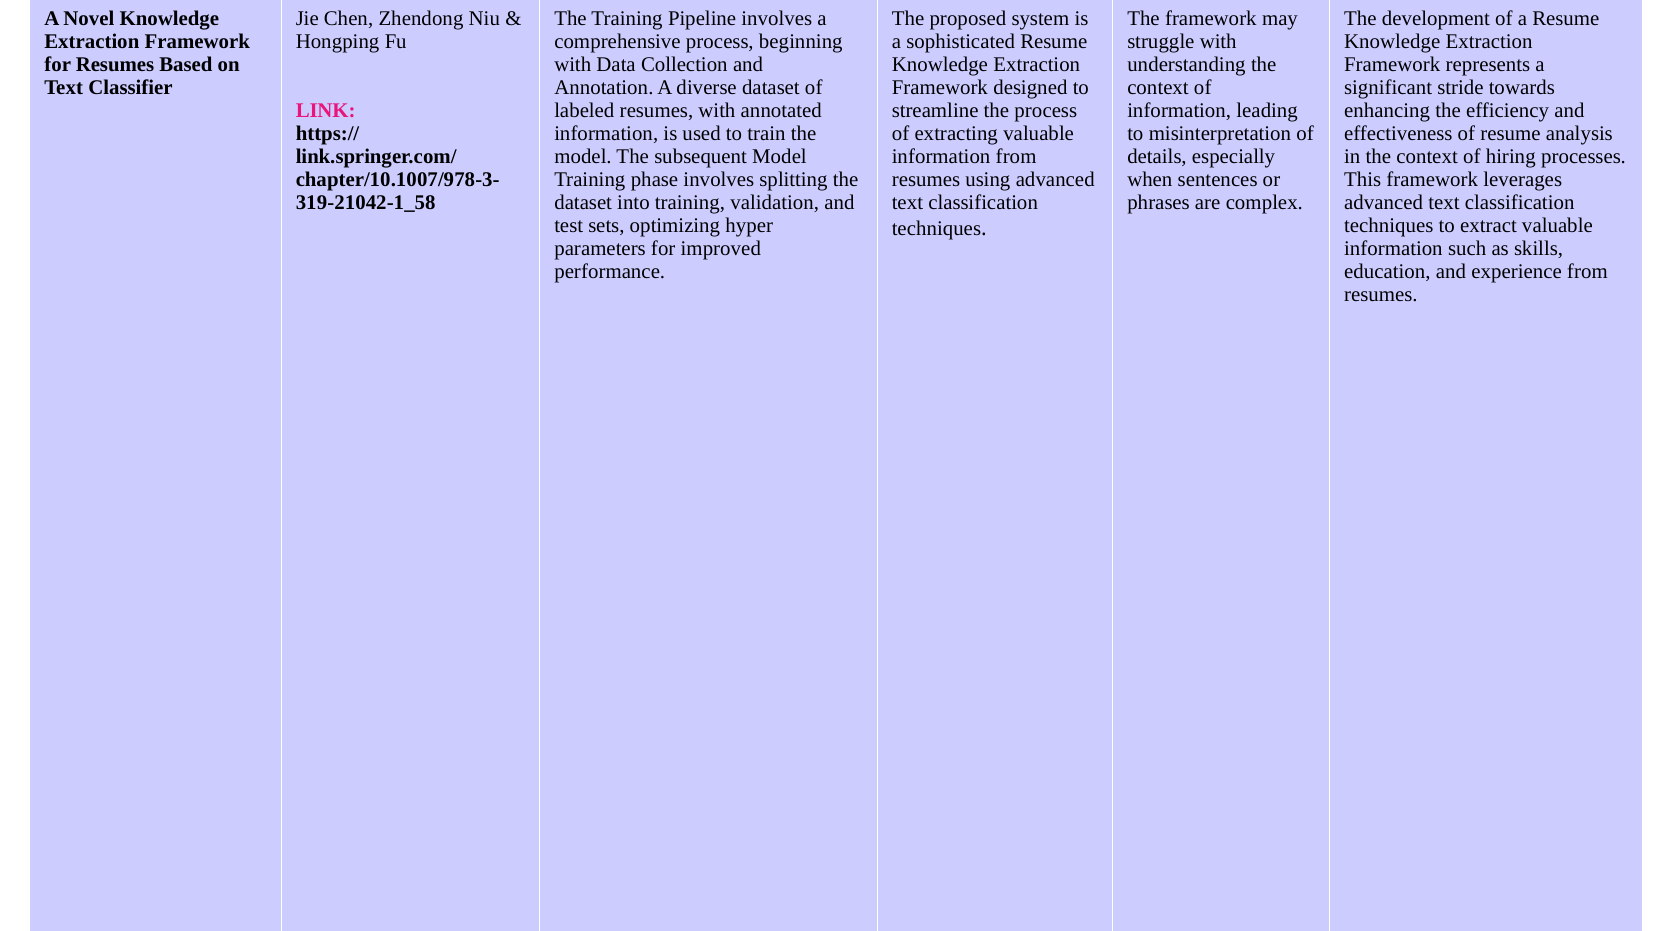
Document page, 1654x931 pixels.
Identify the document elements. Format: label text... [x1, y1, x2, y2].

table_cell The development of a Resume Knowledge Extraction Framework represents a significant stride towards enhancing the efficiency and effectiveness of resume analysis in the context of hiring processes. This framework leverages advanced text classification techniques to extract valuable information such as skills, education, and experience from resumes. [1330, 0, 1642, 931]
table_cell Jie Chen, Zhendong Niu & Hongping Fu LINK: https://link.springer.com/chapter/10.1007/978-3-319-21042-1_58 [282, 0, 539, 931]
table_cell The framework may struggle with understanding the context of information, leading to misinterpretation of details, especially when sentences or phrases are complex. [1113, 0, 1329, 931]
table_cell The proposed system is a sophisticated Resume Knowledge Extraction Framework designed to streamline the process of extracting valuable information from resumes using advanced text classification techniques. [878, 0, 1112, 931]
table_cell The Training Pipeline involves a comprehensive process, beginning with Data Collection and Annotation. A diverse dataset of labeled resumes, with annotated information, is used to train the model. The subsequent Model Training phase involves splitting the dataset into training, validation, and test sets, optimizing hyper parameters for improved performance. [540, 0, 877, 931]
table_cell A Novel Knowledge Extraction Framework for Resumes Based on Text Classifier [30, 0, 281, 931]
